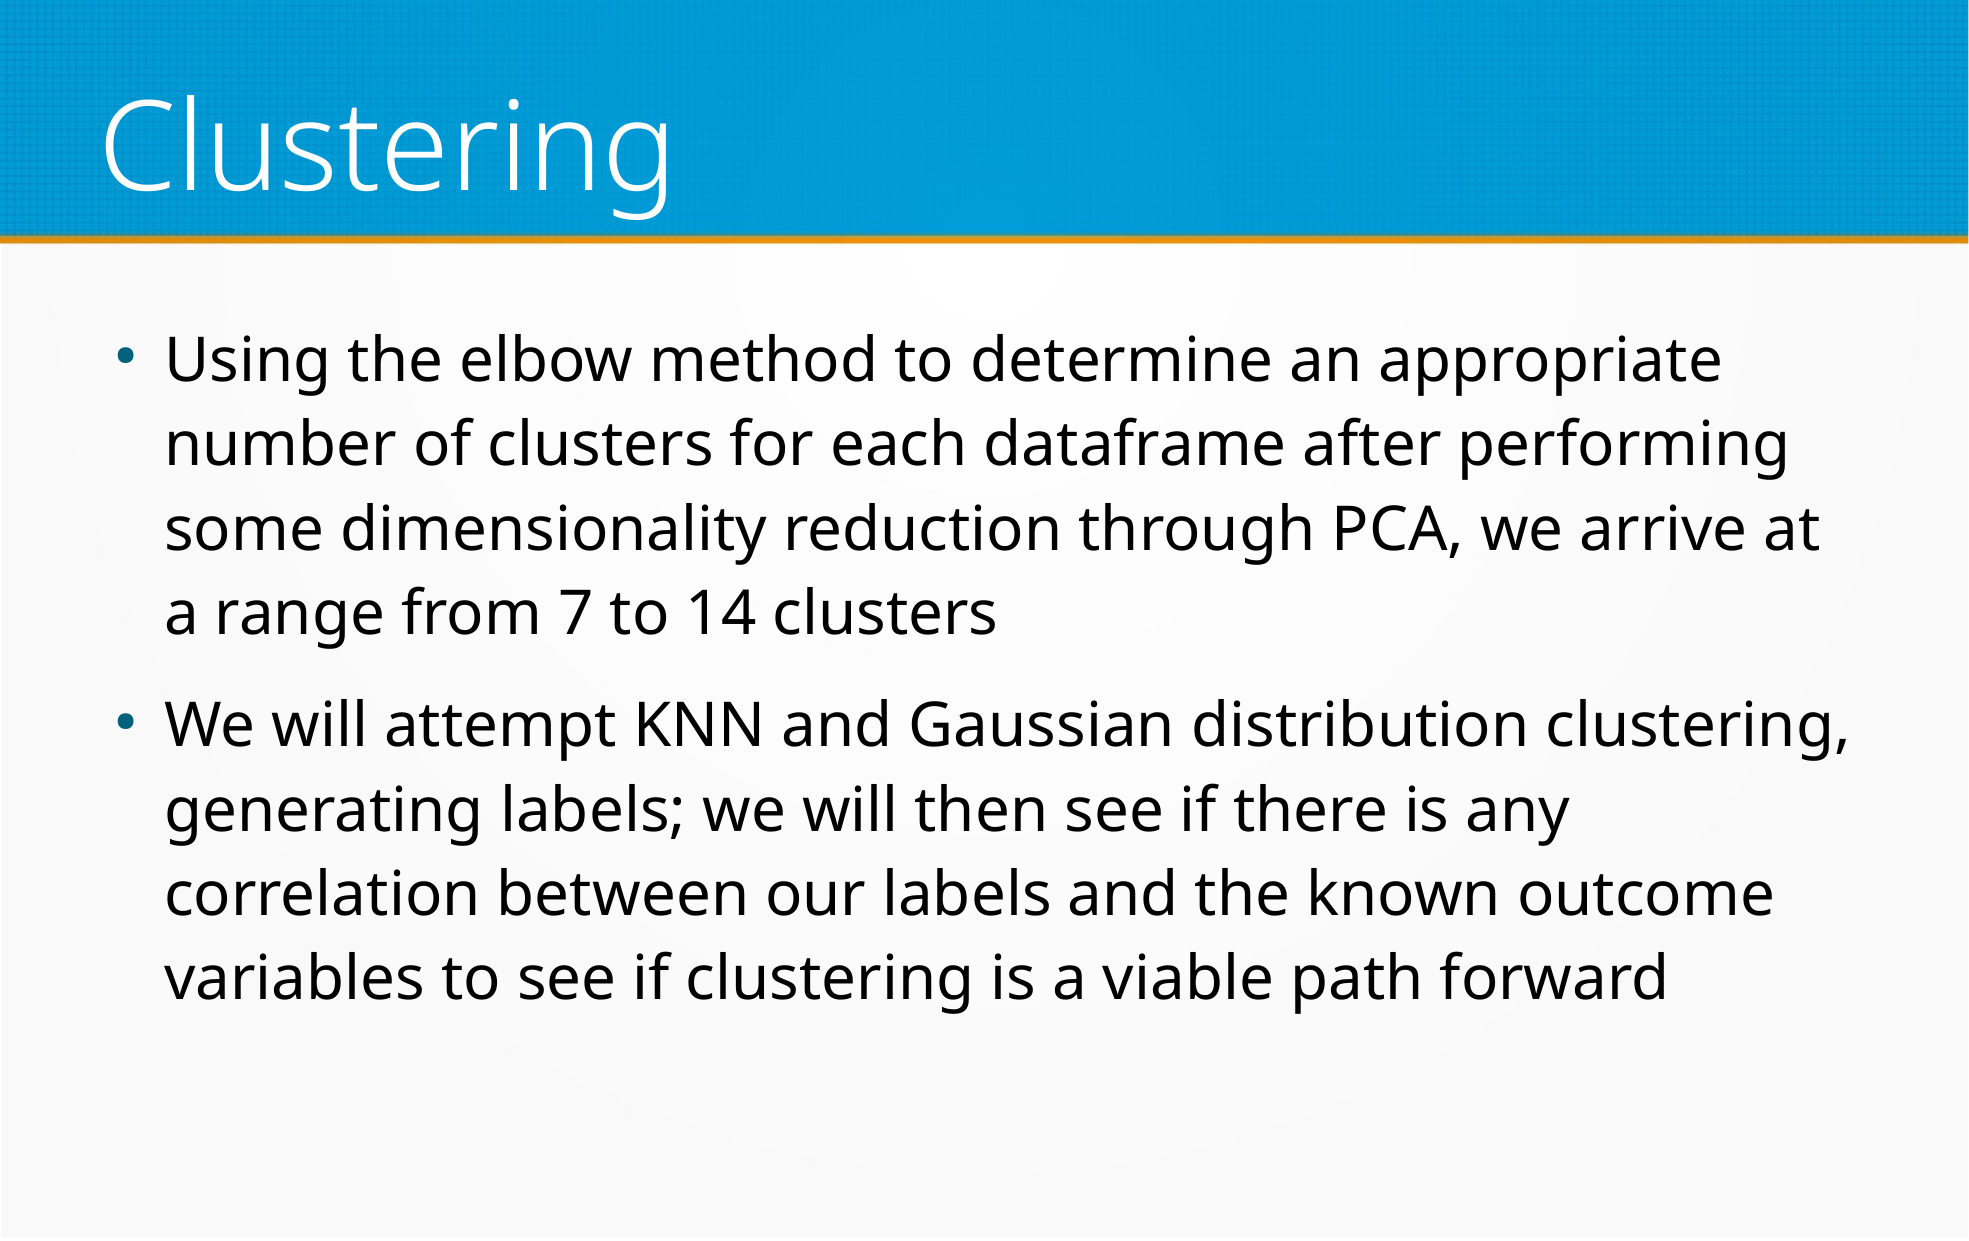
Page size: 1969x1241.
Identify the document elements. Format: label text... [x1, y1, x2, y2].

picture [0, 233, 1969, 1241]
title Clustering [98, 19, 1870, 227]
list Using the elbow method to determine an appropriate number of clusters for each dataframe after performing some dimensionality reduction through PCA, we arrive at a range from 7 to 14 clusters We will attempt KNN and Gaussian distribution clustering, generating labels; we will then see if there is any correlation between our labels and the known outcome variables to see if clustering is a viable path forward [98, 315, 1861, 1081]
